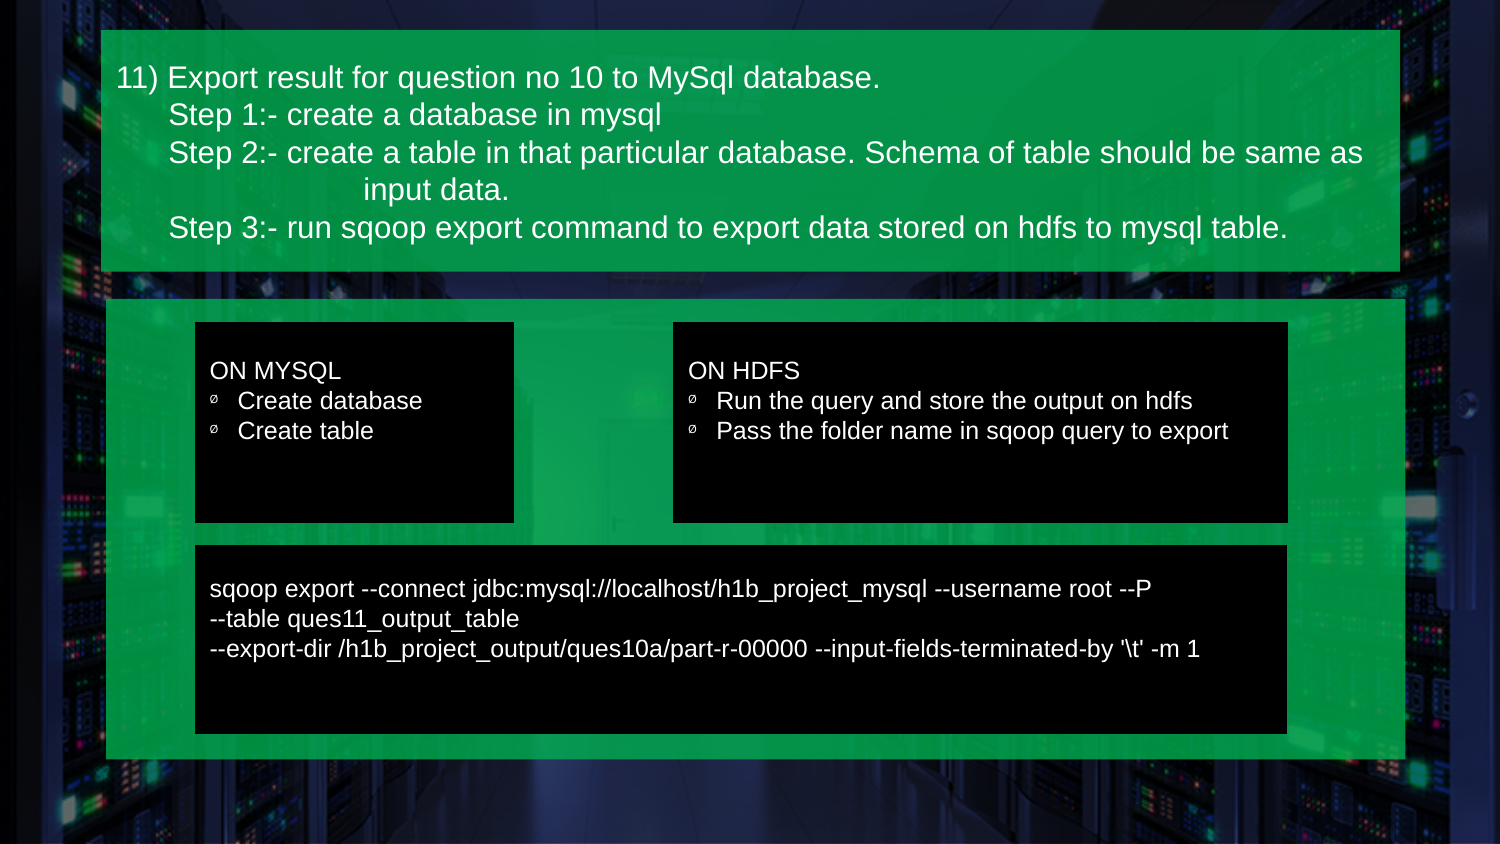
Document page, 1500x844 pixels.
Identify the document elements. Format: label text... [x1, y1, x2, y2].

text_box 11) Export result for question no 10 to MySql database. Step 1:- create a database in mysql Step 2:- create a table in that particular database. Schema of table should be same as input data. Step 3:- run sqoop export command to export data stored on hdfs to mysql table. [101, 30, 1400, 272]
text_box [0, 0, 1500, 844]
text_box sqoop export --connect jdbc:mysql://localhost/h1b_project_mysql --username root --P --table ques11_output_table --export-dir /h1b_project_output/ques10a/part-r-00000 --input-fields-terminated-by '\t' -m 1 [195, 545, 1287, 734]
text_box ON HDFS Run the query and store the output on hdfs Pass the folder name in sqoop query to export [673, 322, 1288, 523]
text_box ON MYSQL Create database Create table [195, 322, 514, 523]
